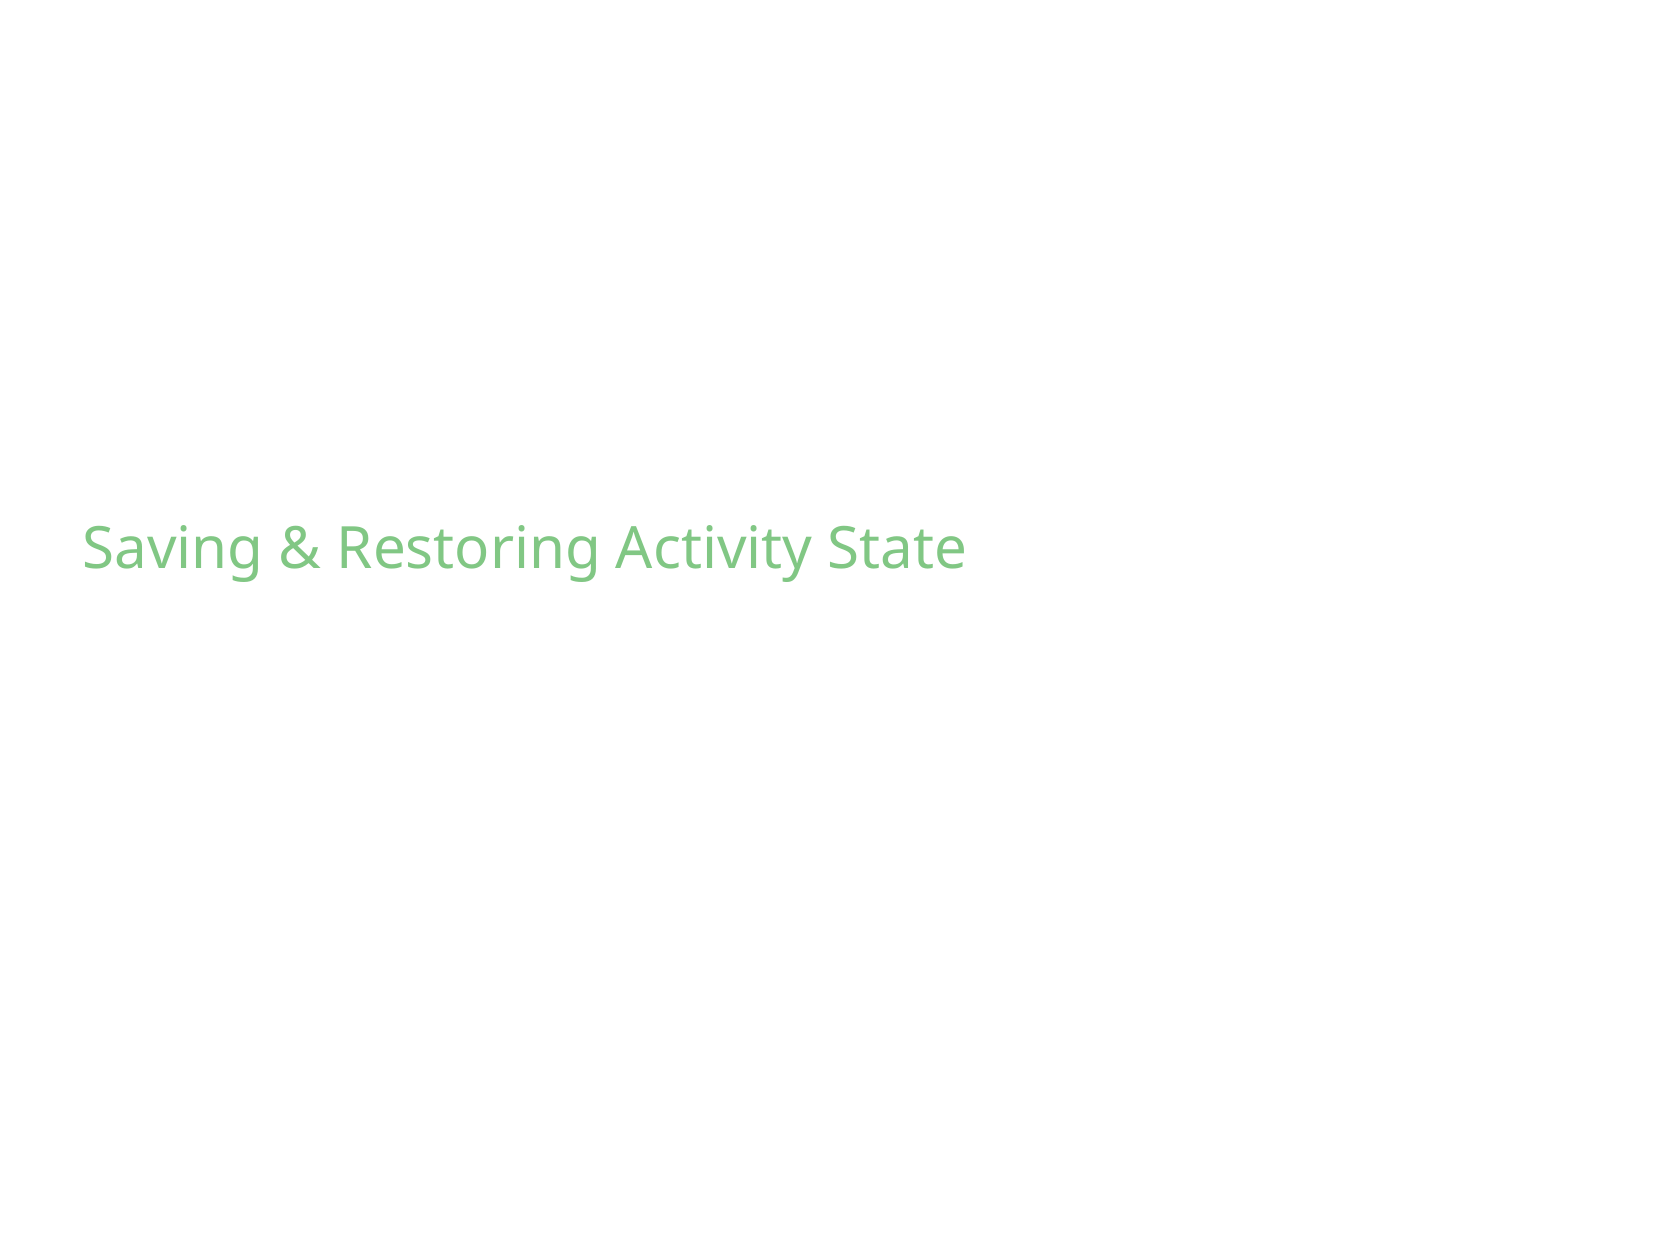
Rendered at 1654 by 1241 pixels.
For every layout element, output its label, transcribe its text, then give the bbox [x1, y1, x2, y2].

title Saving & Restoring Activity State [82, 442, 1571, 650]
